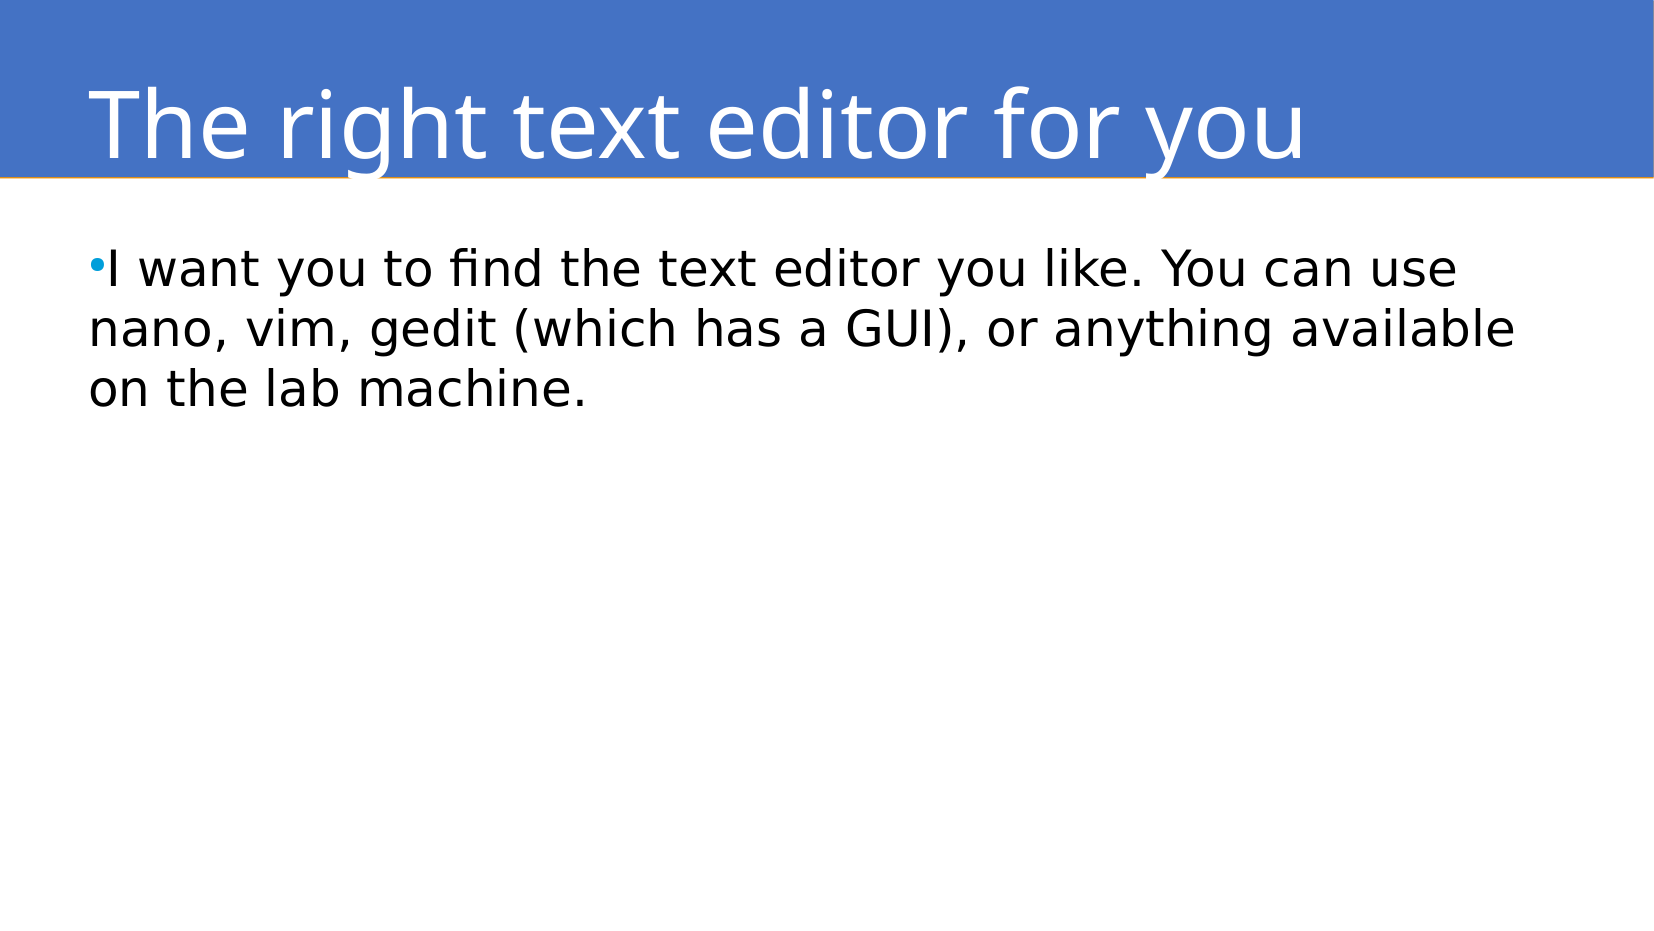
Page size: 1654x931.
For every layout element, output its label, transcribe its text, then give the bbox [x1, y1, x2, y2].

list I want you to find the text editor you like. You can use nano, vim, gedit (which has a GUI), or anything available on the lab machine. [88, 236, 1565, 813]
title The right text editor for you [88, 14, 1565, 178]
